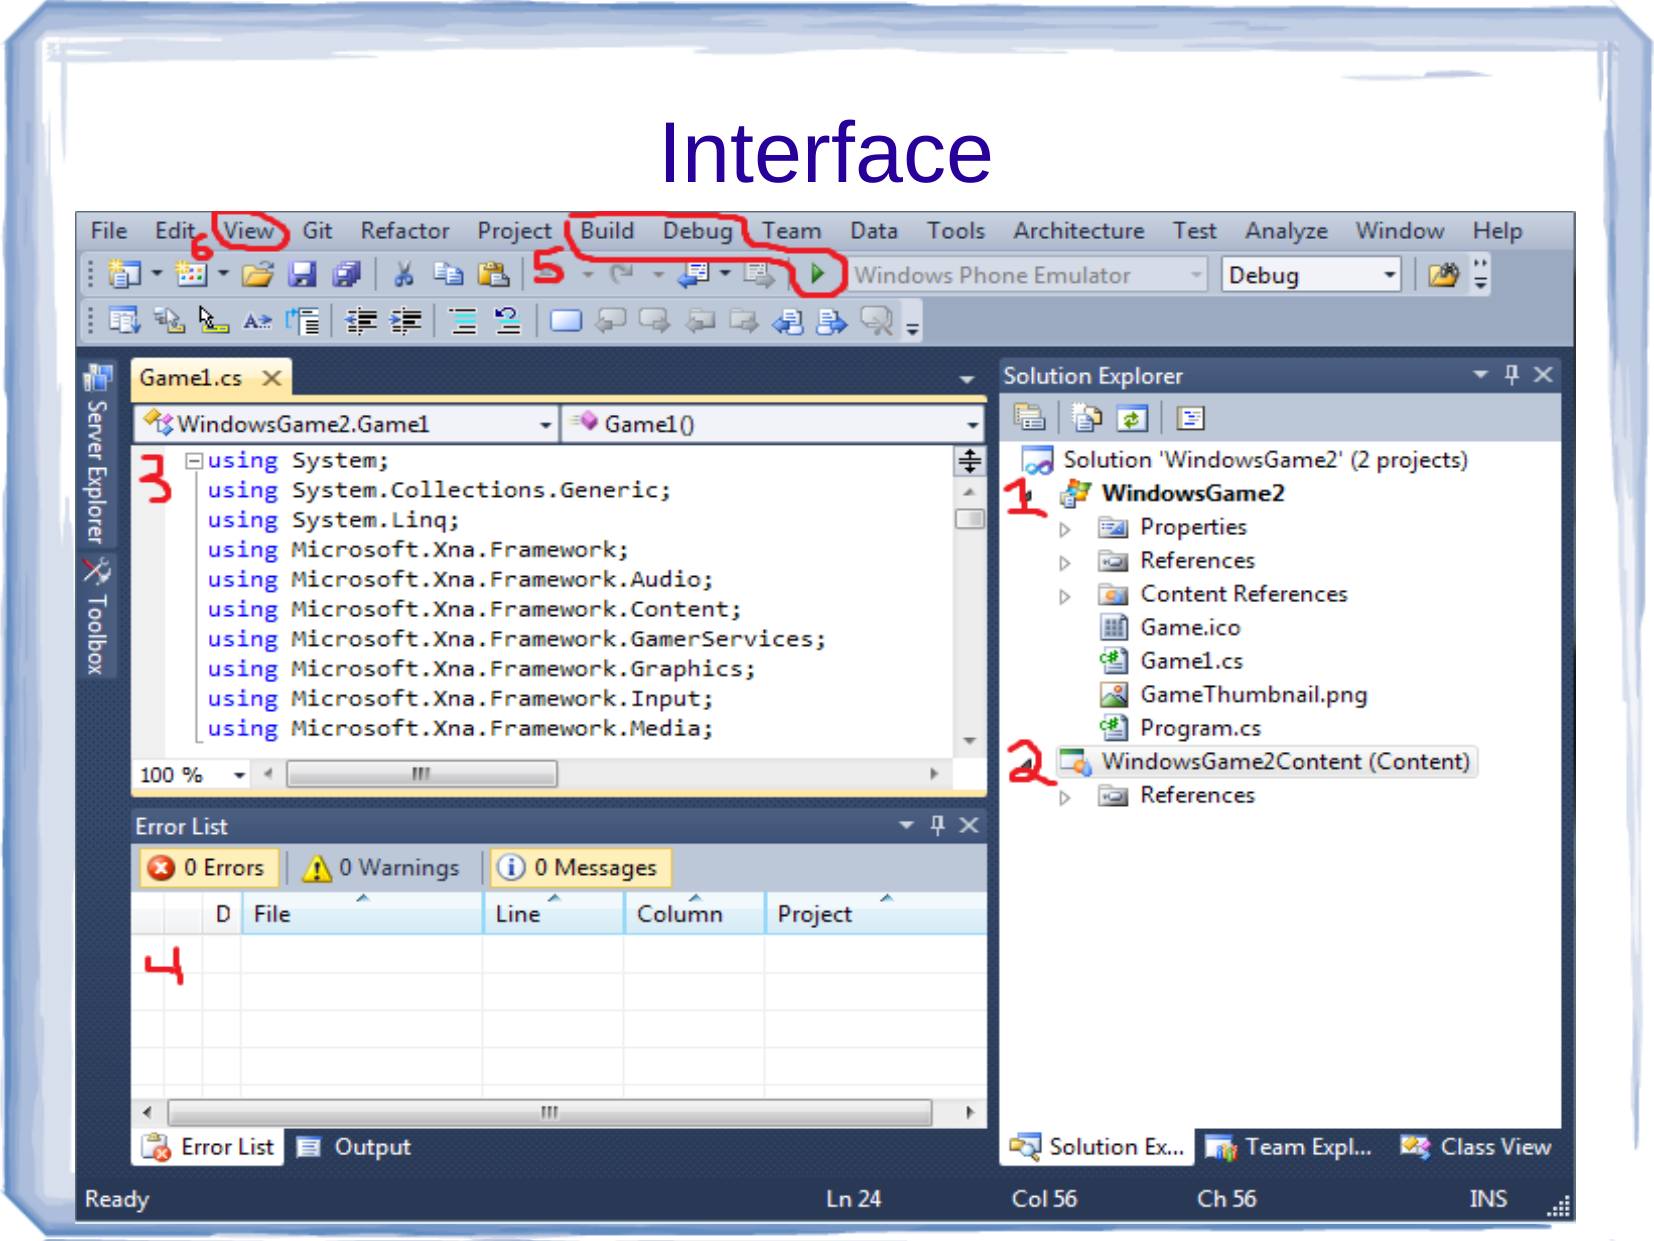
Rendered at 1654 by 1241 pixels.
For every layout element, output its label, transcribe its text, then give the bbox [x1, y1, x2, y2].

title Interface [82, 49, 1571, 211]
picture [0, 0, 1654, 1241]
